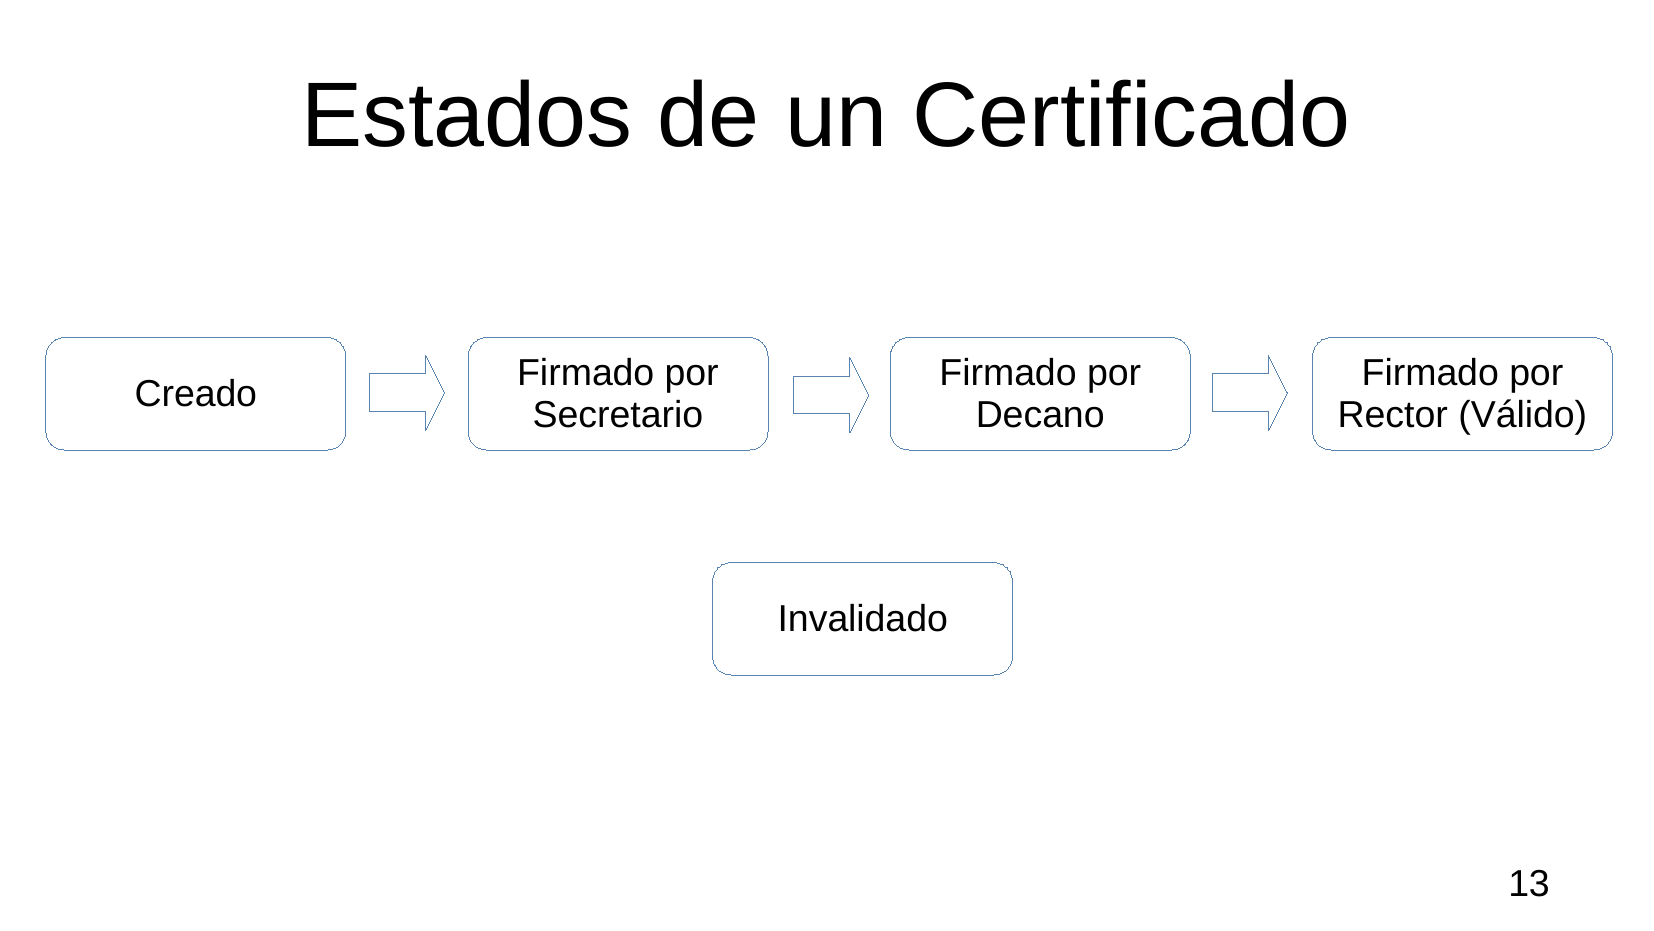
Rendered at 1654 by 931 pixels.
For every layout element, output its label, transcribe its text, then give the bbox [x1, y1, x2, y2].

text_box Creado [45, 337, 346, 451]
text_box [369, 355, 445, 431]
title Estados de un Certificado [82, 37, 1571, 193]
text_box Invalidado [712, 562, 1013, 676]
text_box Firmado por Decano [890, 337, 1191, 451]
text_box [1212, 355, 1288, 431]
text_box Firmado por Secretario [468, 337, 769, 451]
text_box <number> [1493, 855, 1654, 931]
text_box [793, 357, 869, 433]
text_box Firmado por Rector (Válido) [1312, 337, 1613, 451]
